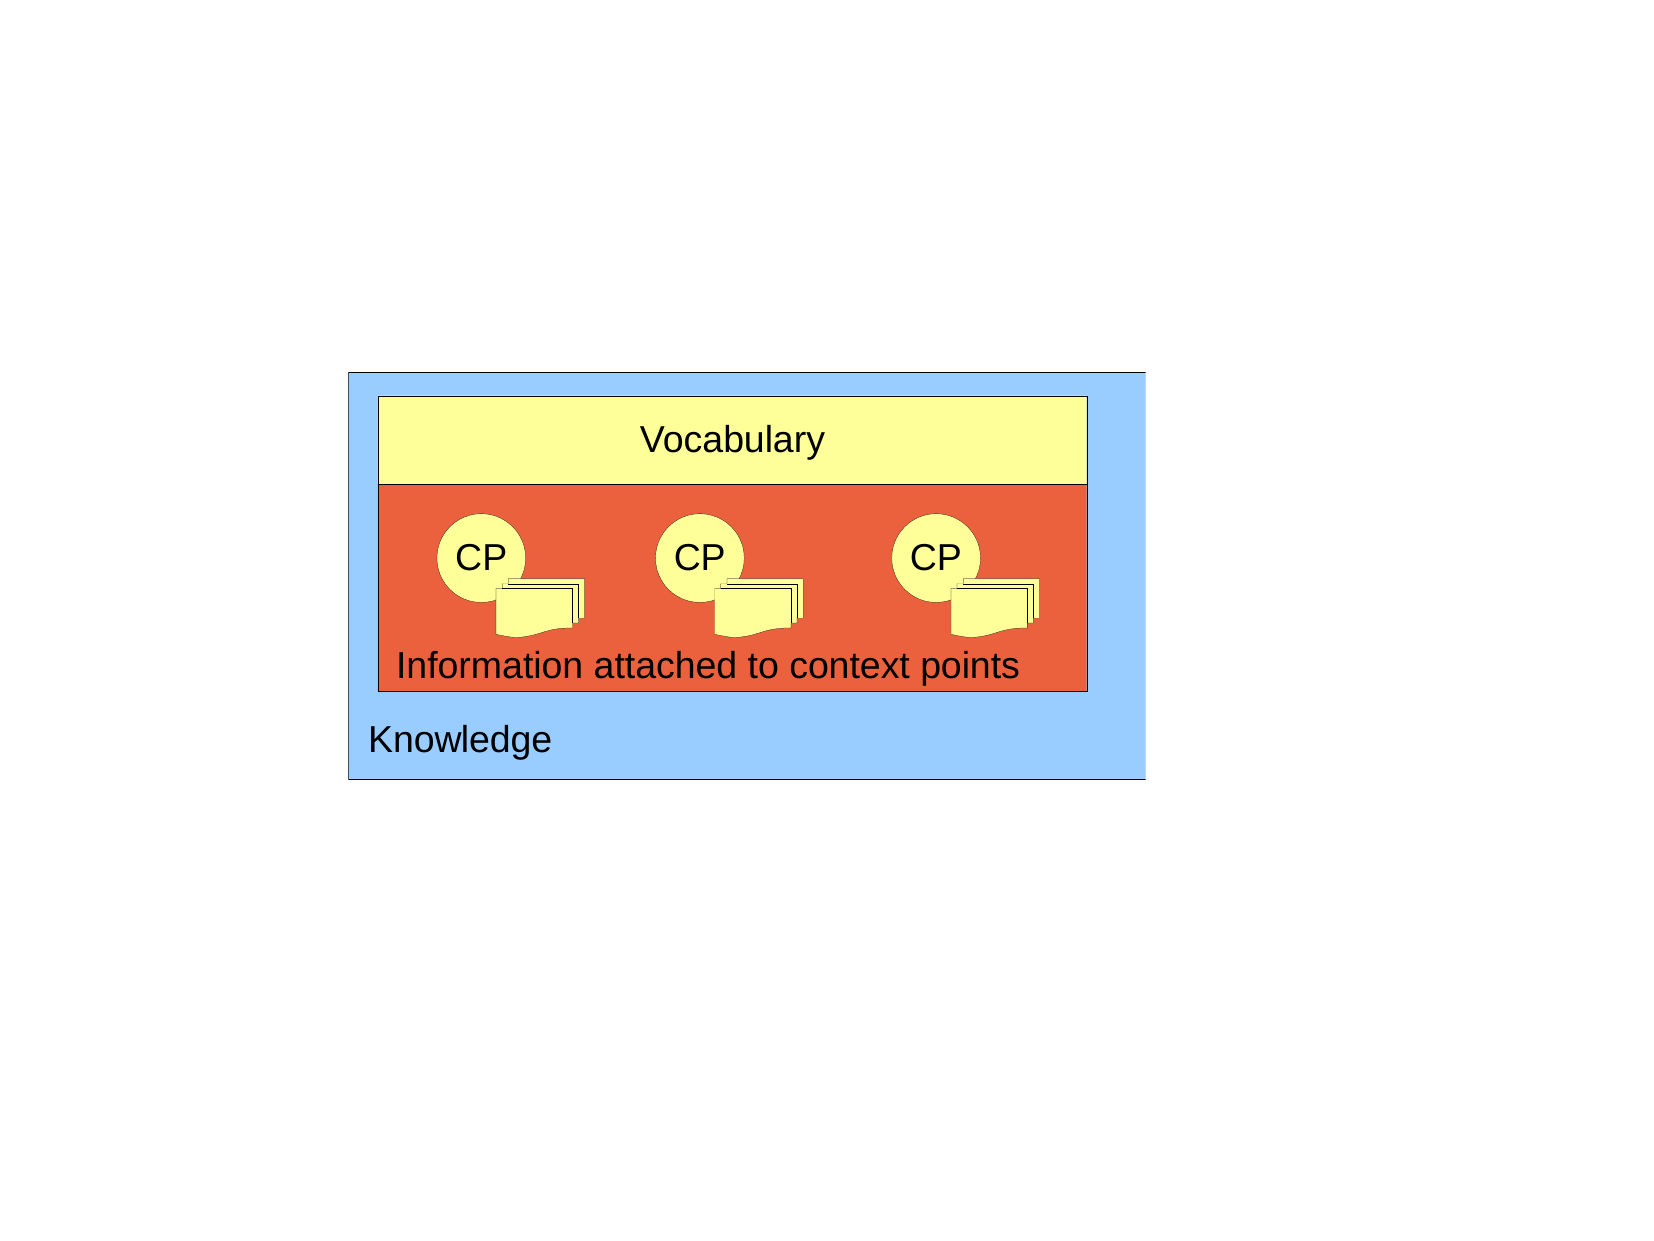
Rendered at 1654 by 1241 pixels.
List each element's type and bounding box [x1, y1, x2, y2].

picture [348, 371, 1146, 780]
